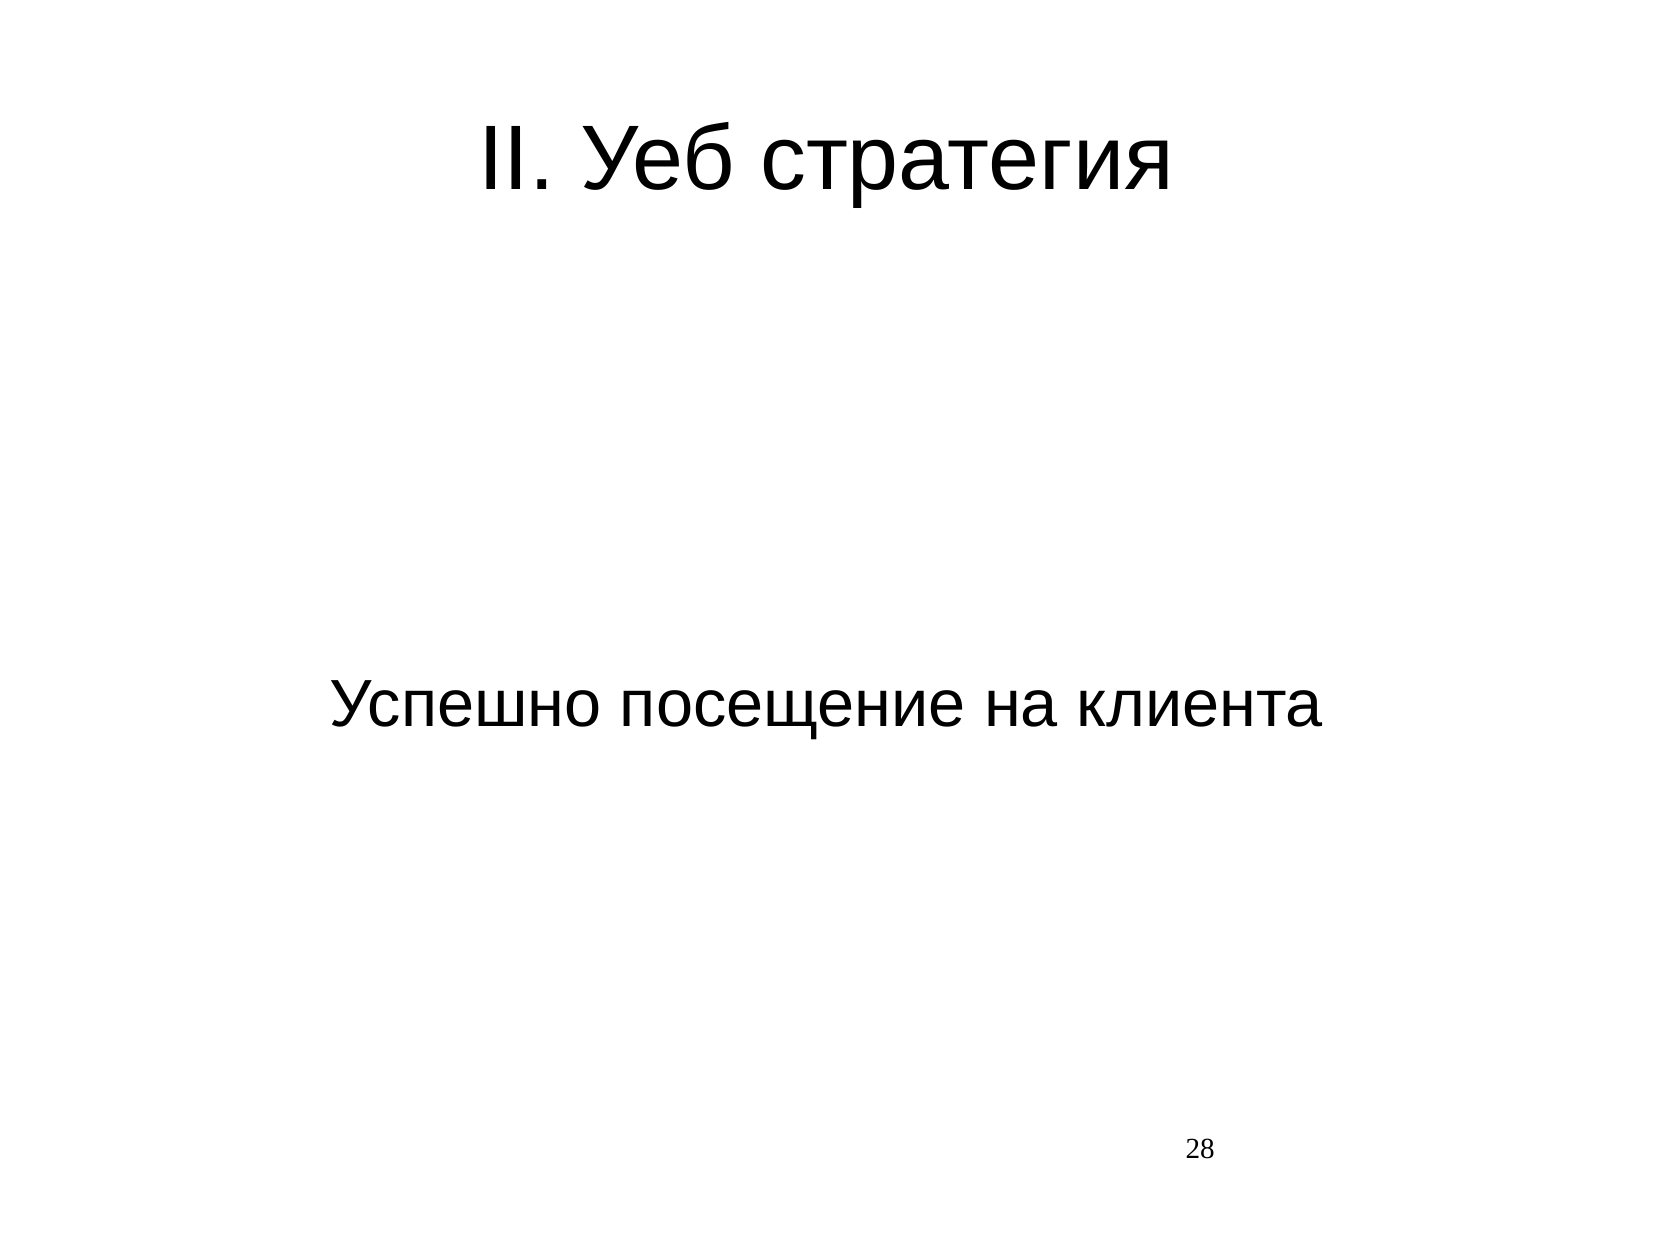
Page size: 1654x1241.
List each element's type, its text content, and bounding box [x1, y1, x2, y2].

text_box [1185, 1129, 1571, 1216]
subtitle Успешно посещение на клиента [82, 290, 1571, 1109]
title II. Уеб стратегия [82, 49, 1571, 257]
